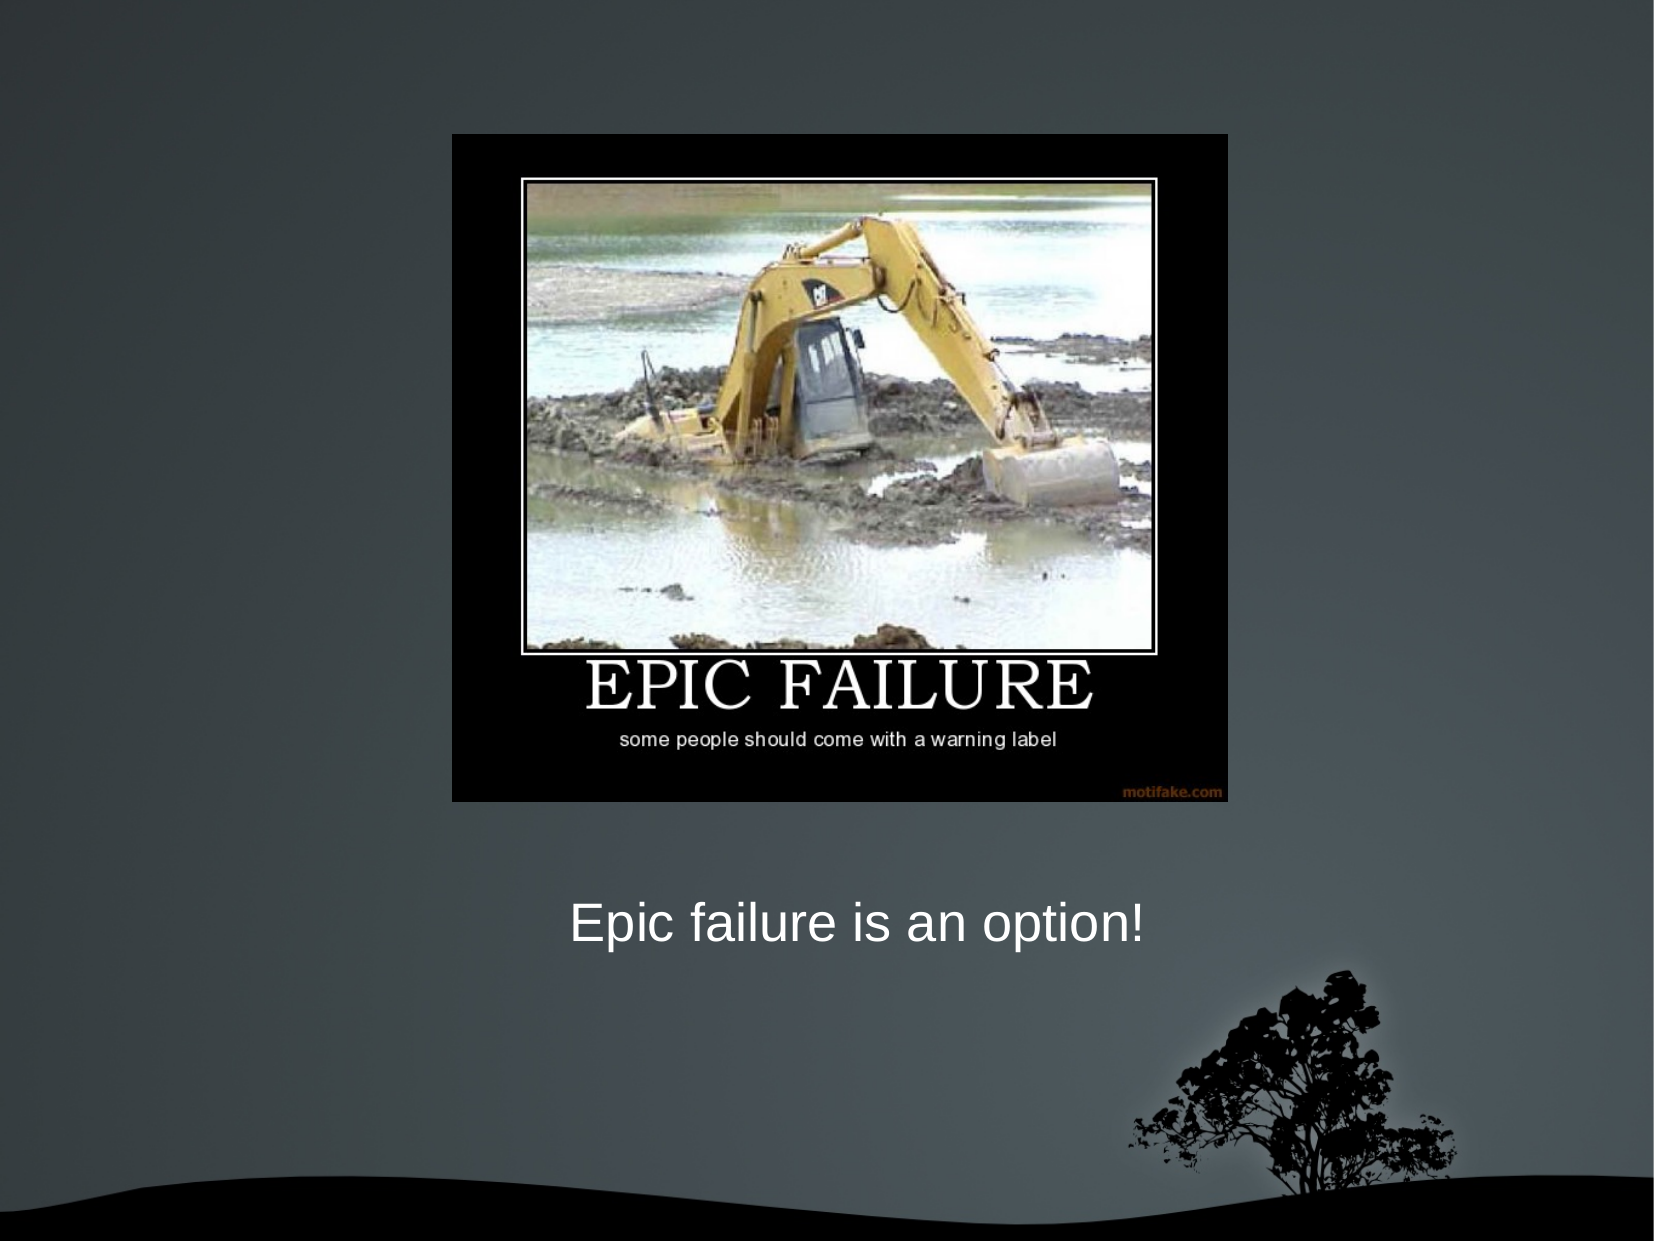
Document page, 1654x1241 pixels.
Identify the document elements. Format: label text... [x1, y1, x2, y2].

picture [0, 0, 1654, 1241]
text_box Epic failure is an option! [555, 885, 1161, 961]
